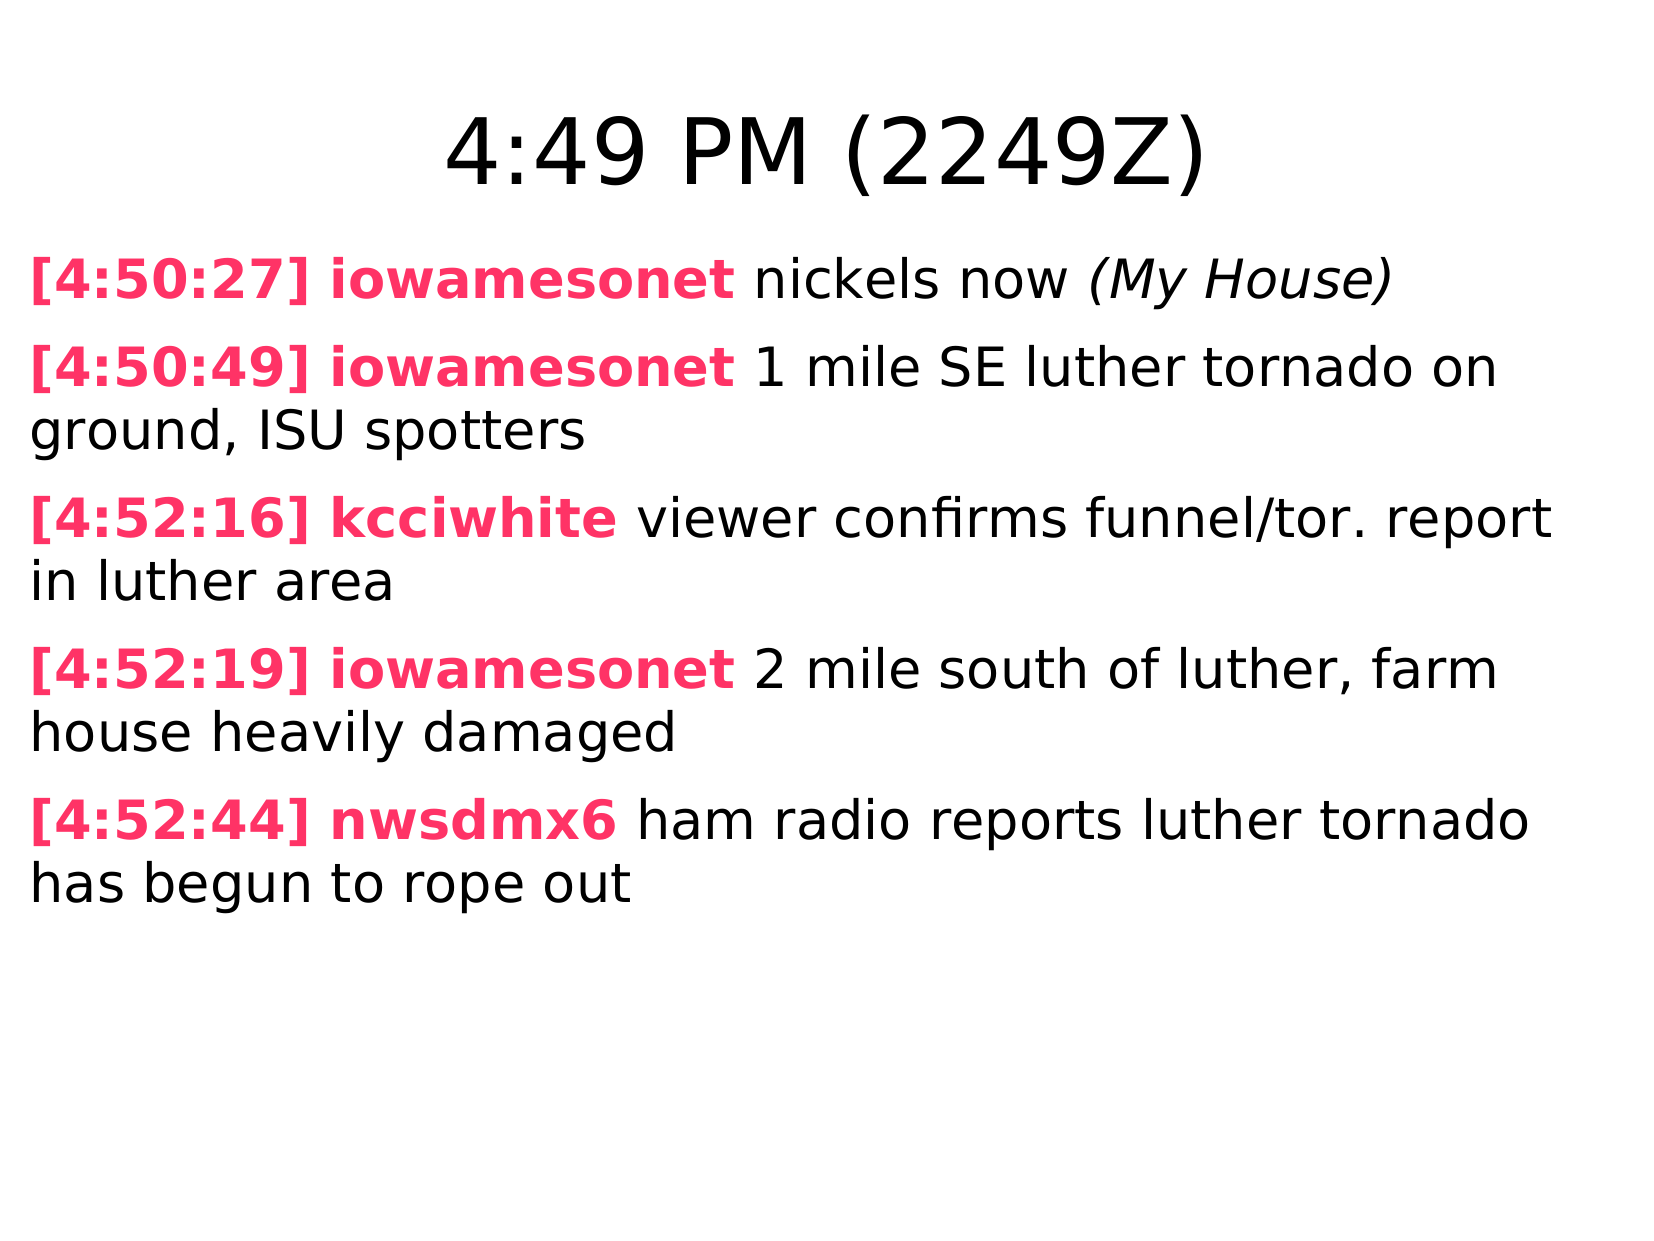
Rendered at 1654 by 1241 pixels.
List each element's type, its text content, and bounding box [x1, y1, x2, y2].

text_box [4:50:27] iowamesonet nickels now (My House) [4:50:49] iowamesonet 1 mile SE luther tornado on ground, ISU spotters [4:52:16] kcciwhite viewer confirms funnel/tor. report in luther area [4:52:19] iowamesonet 2 mile south of luther, farm house heavily damaged [4:52:44] nwsdmx6 ham radio reports luther tornado has begun to rope out [14, 241, 1613, 923]
title 4:49 PM (2249Z) [82, 49, 1571, 241]
